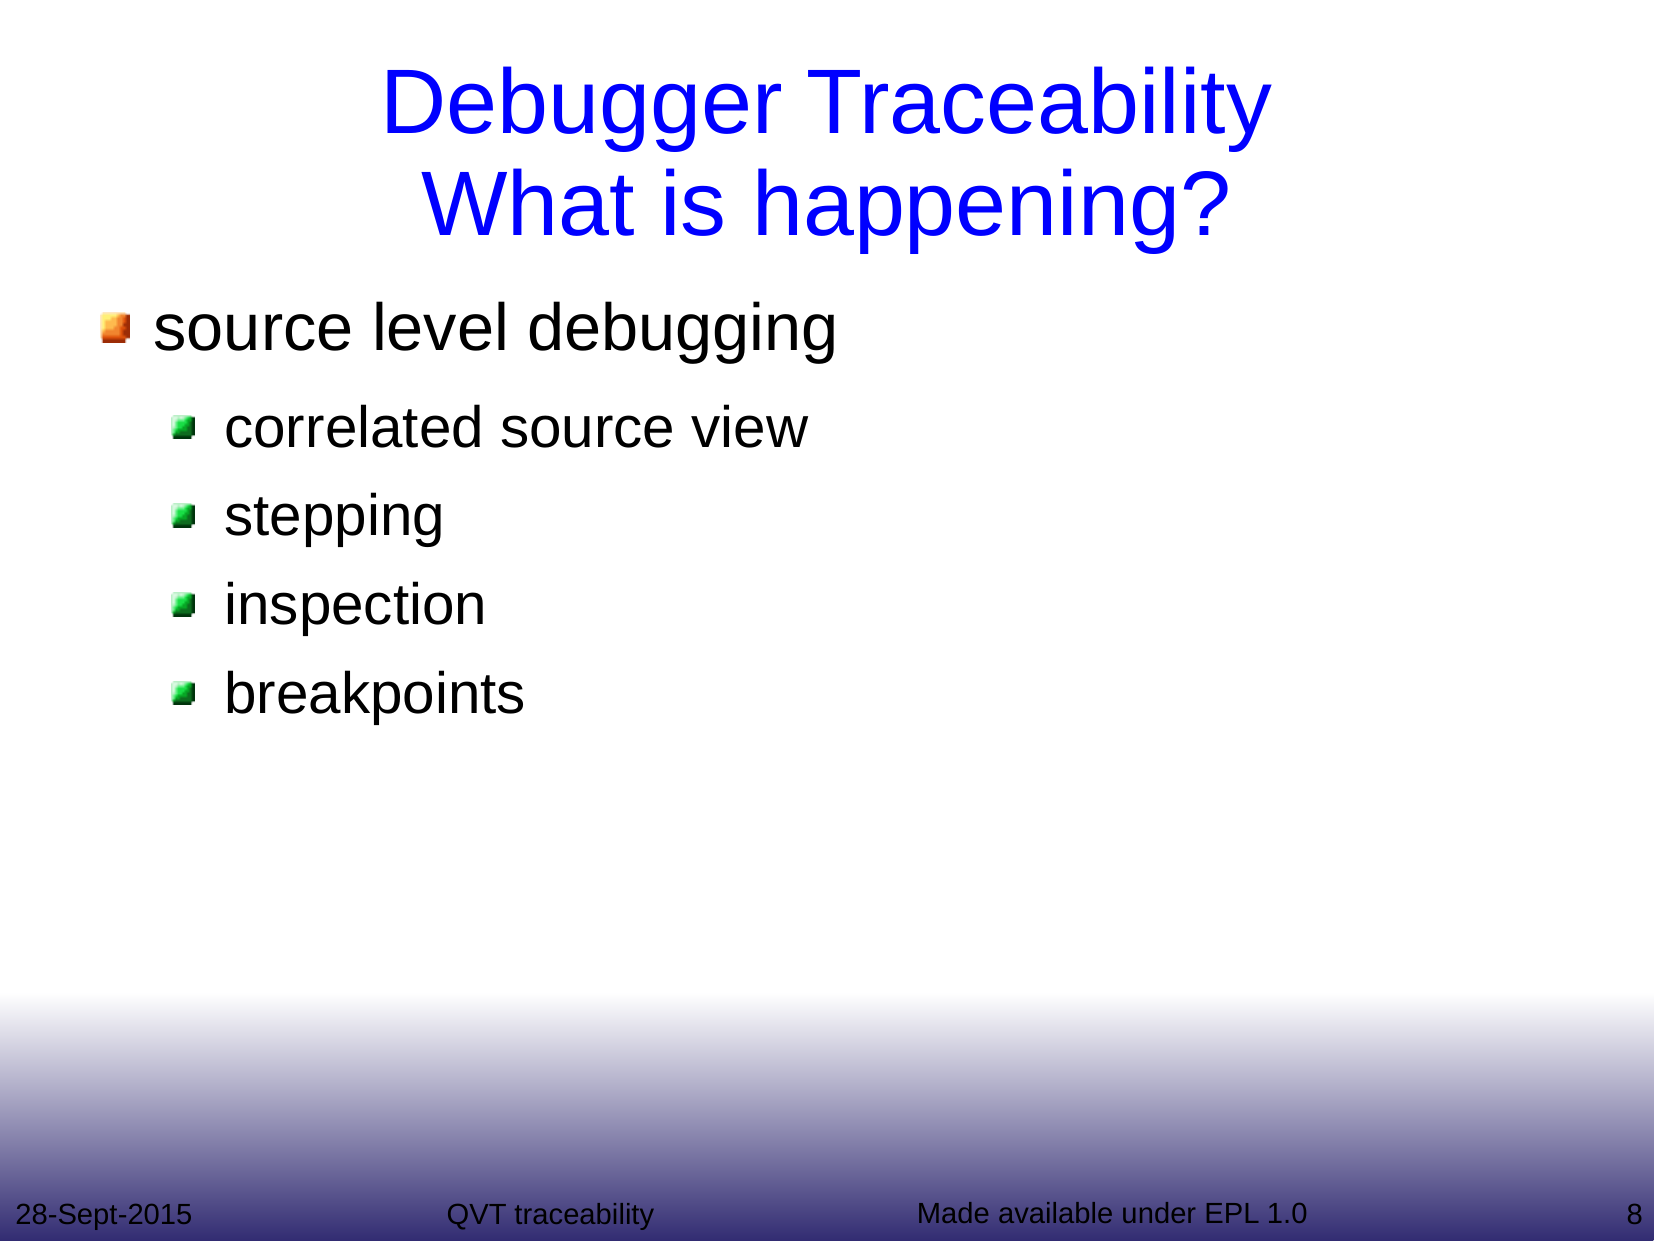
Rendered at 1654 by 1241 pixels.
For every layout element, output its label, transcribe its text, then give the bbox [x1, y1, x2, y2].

title Debugger Traceability What is happening? [82, 49, 1571, 257]
list source level debugging correlated source view stepping inspection breakpoints [82, 290, 1571, 1109]
